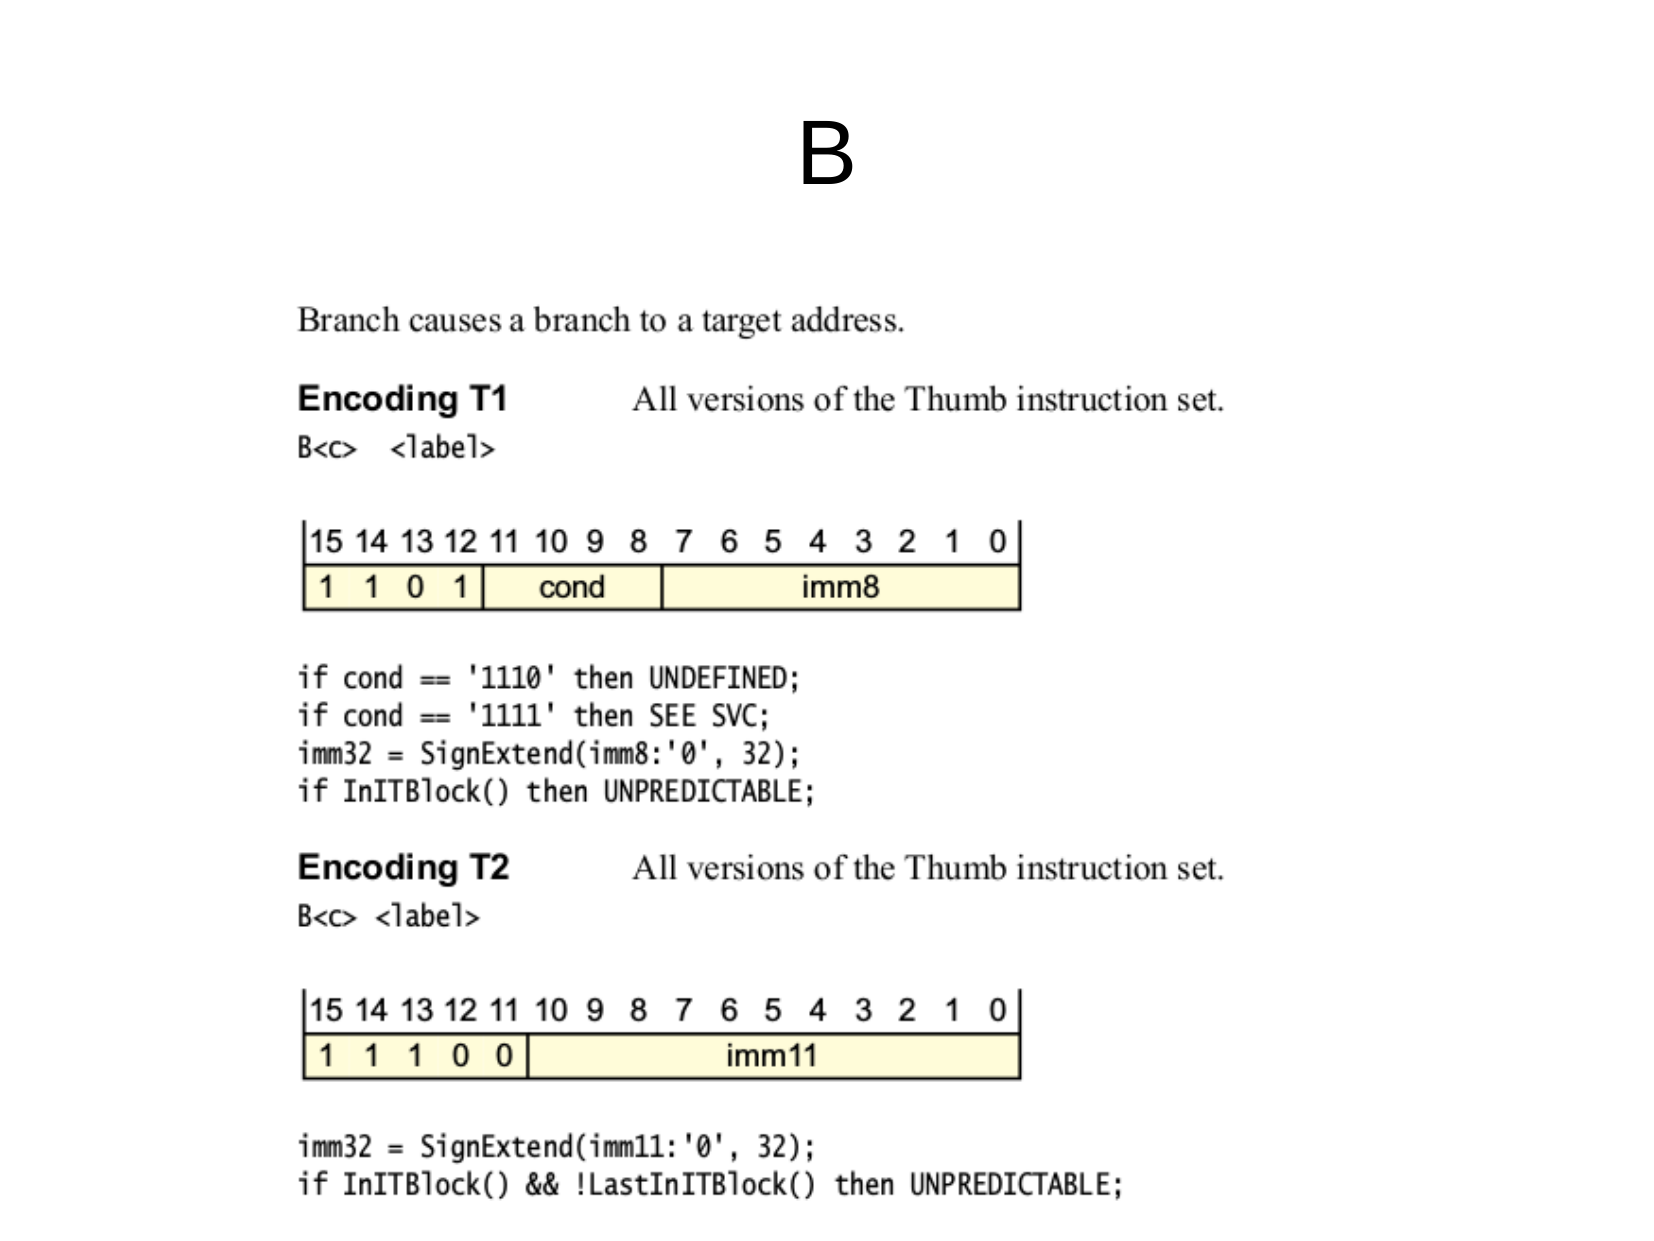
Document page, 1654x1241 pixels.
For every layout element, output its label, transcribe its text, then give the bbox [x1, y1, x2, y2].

picture [290, 290, 1245, 1216]
title B [82, 49, 1571, 257]
